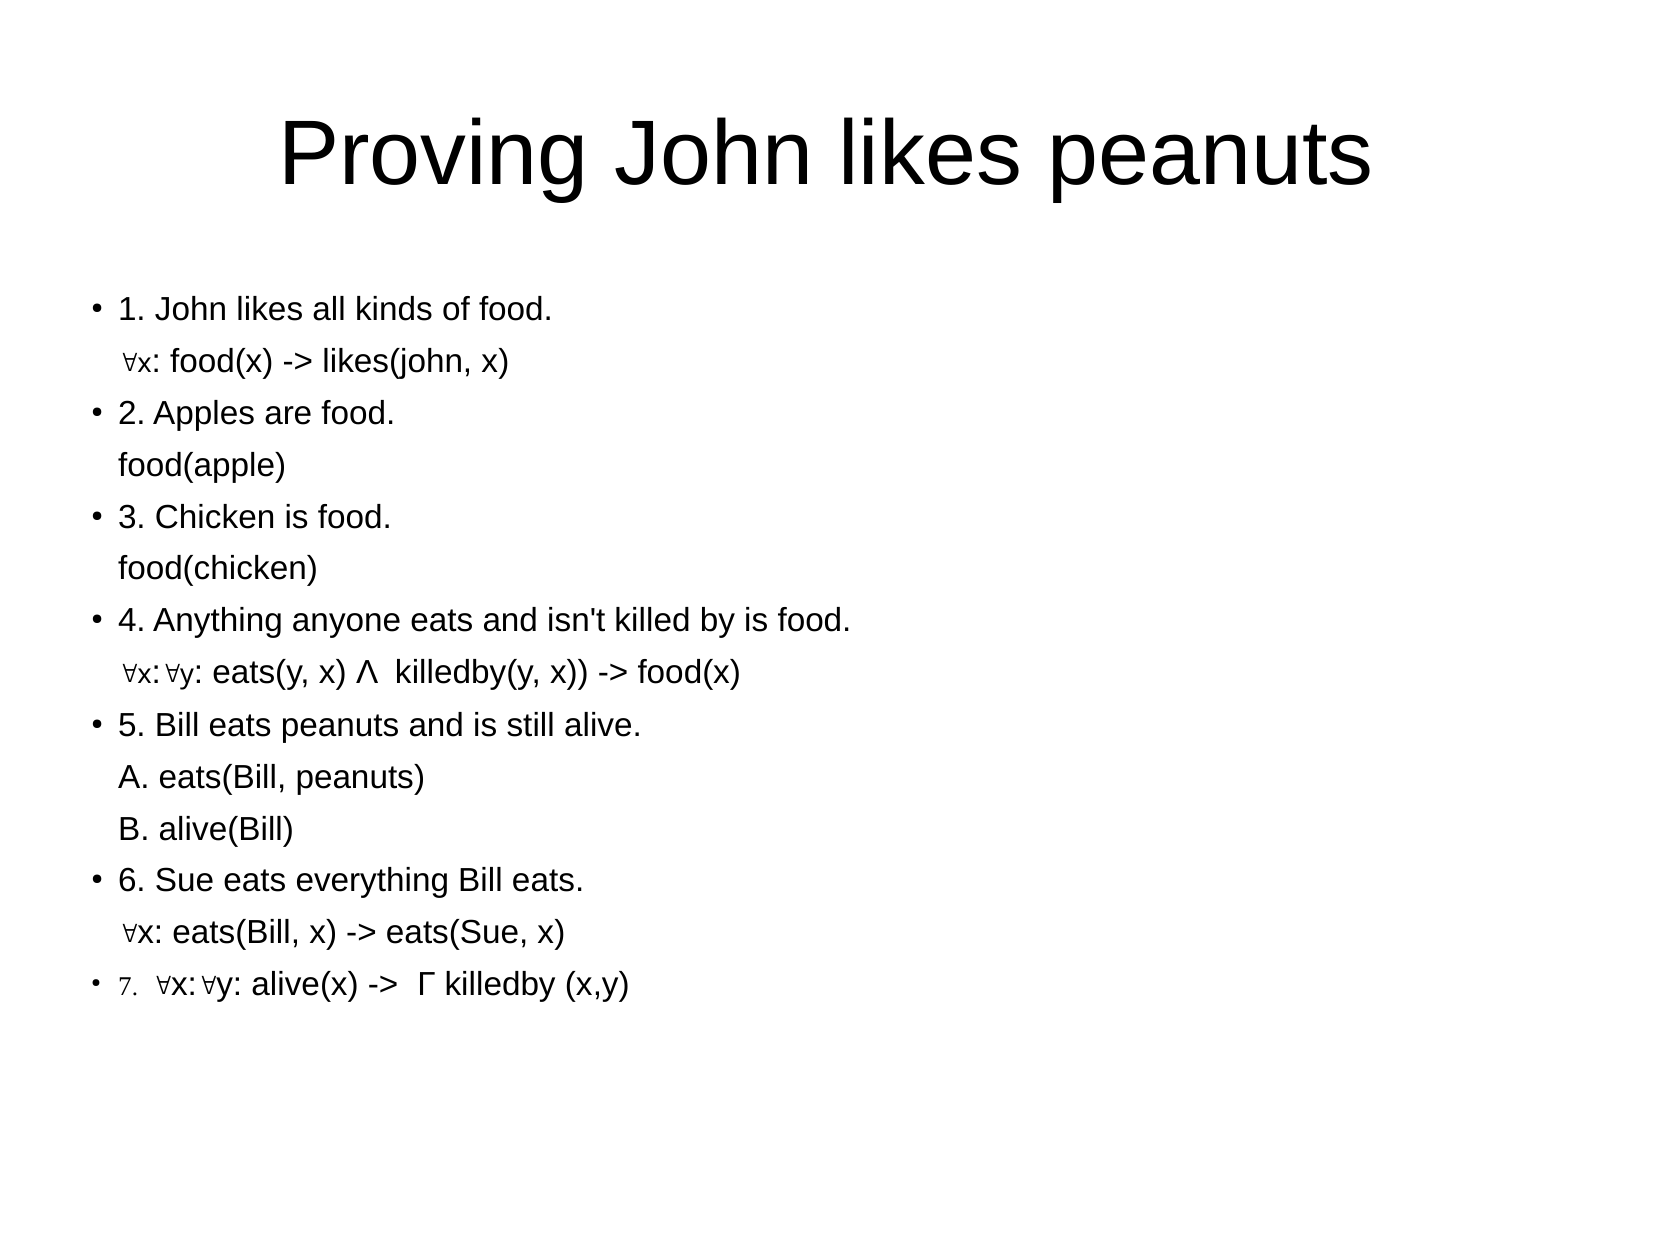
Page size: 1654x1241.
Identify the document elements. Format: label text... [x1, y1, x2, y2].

title Proving John likes peanuts [82, 49, 1571, 257]
list 1. John likes all kinds of food. x: food(x) -> likes(john, x) 2. Apples are food. food(apple) 3. Chicken is food. food(chicken) 4. Anything anyone eats and isn't killed by is food. x:y: eats(y, x) Λ killedby(y, x)) -> food(x) 5. Bill eats peanuts and is still alive. A. eats(Bill, peanuts) B. alive(Bill) 6. Sue eats everything Bill eats. x: eats(Bill, x) -> eats(Sue, x) 7. x:y: alive(x) -> Г killedby (x,y) [82, 290, 1571, 1010]
